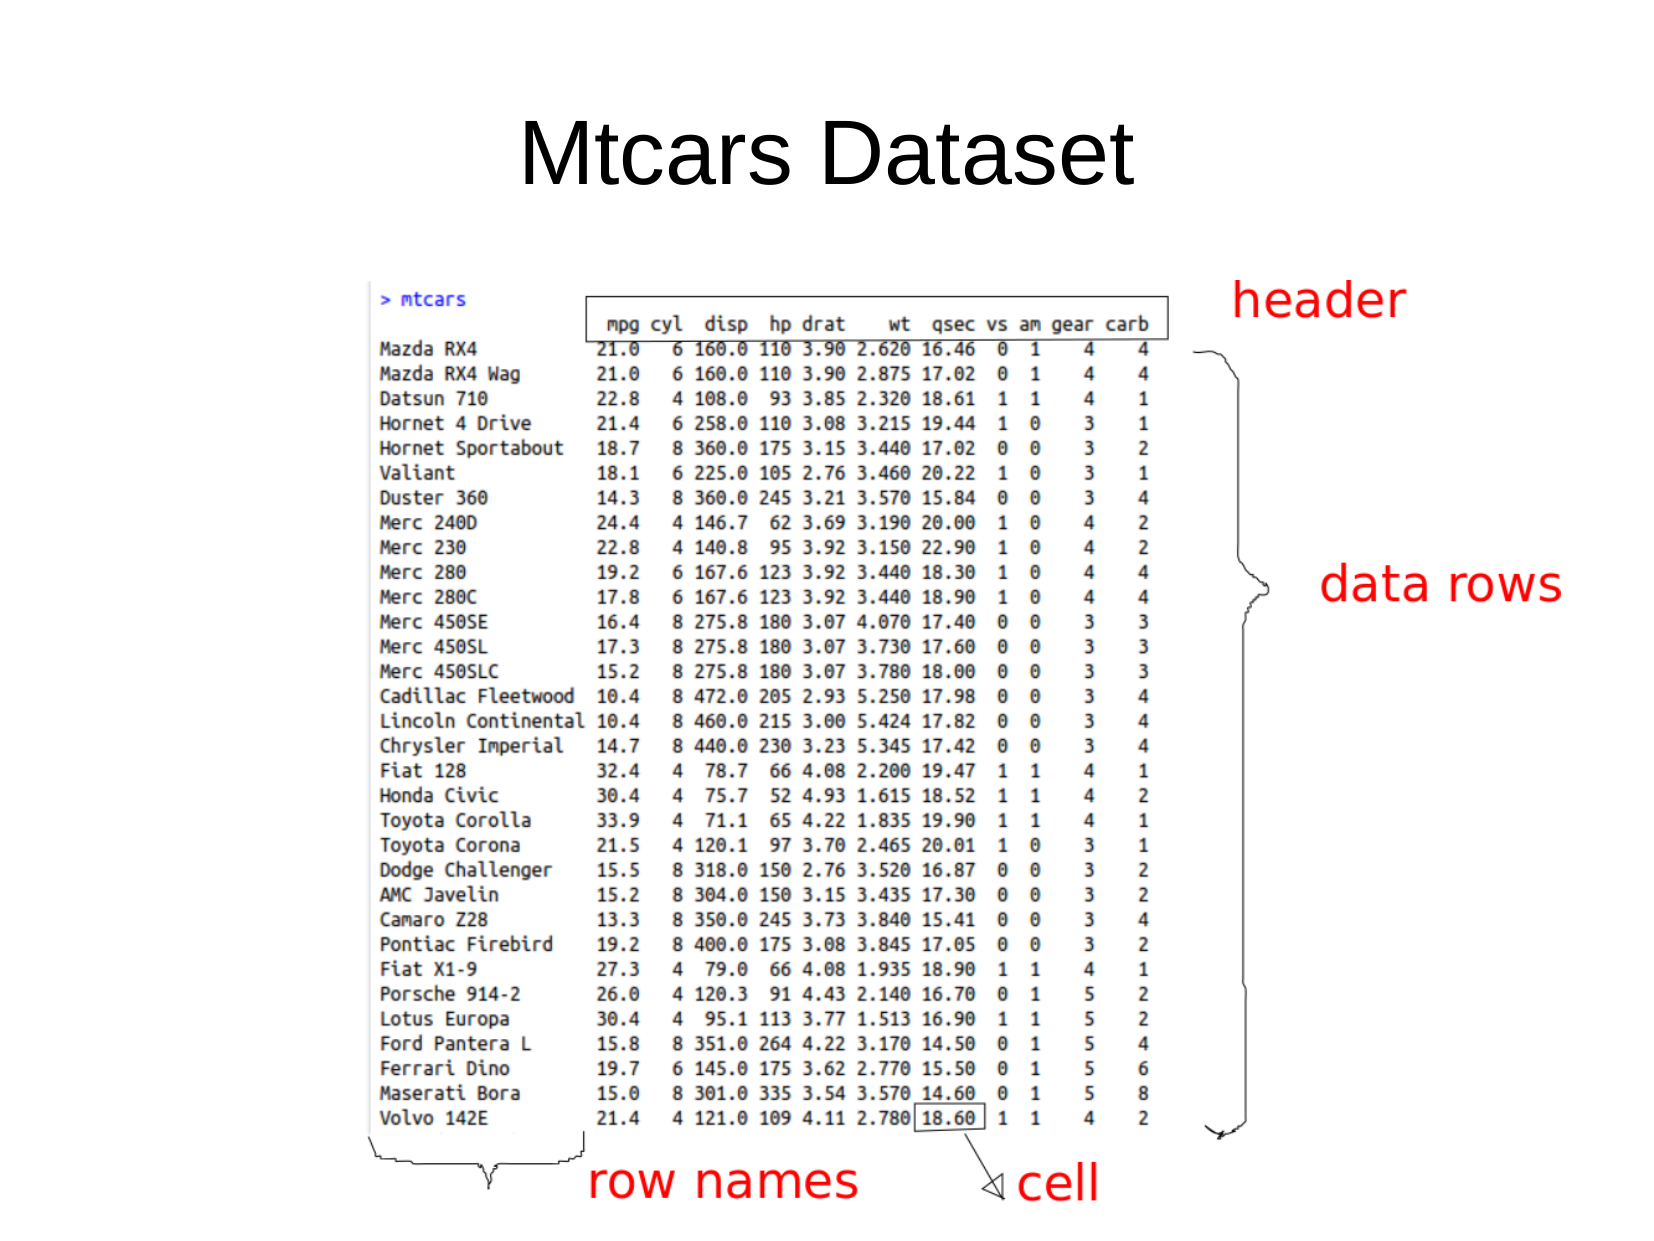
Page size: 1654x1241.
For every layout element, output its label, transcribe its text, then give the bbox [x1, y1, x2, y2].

picture [366, 280, 1561, 1203]
title Mtcars Dataset [82, 49, 1571, 257]
